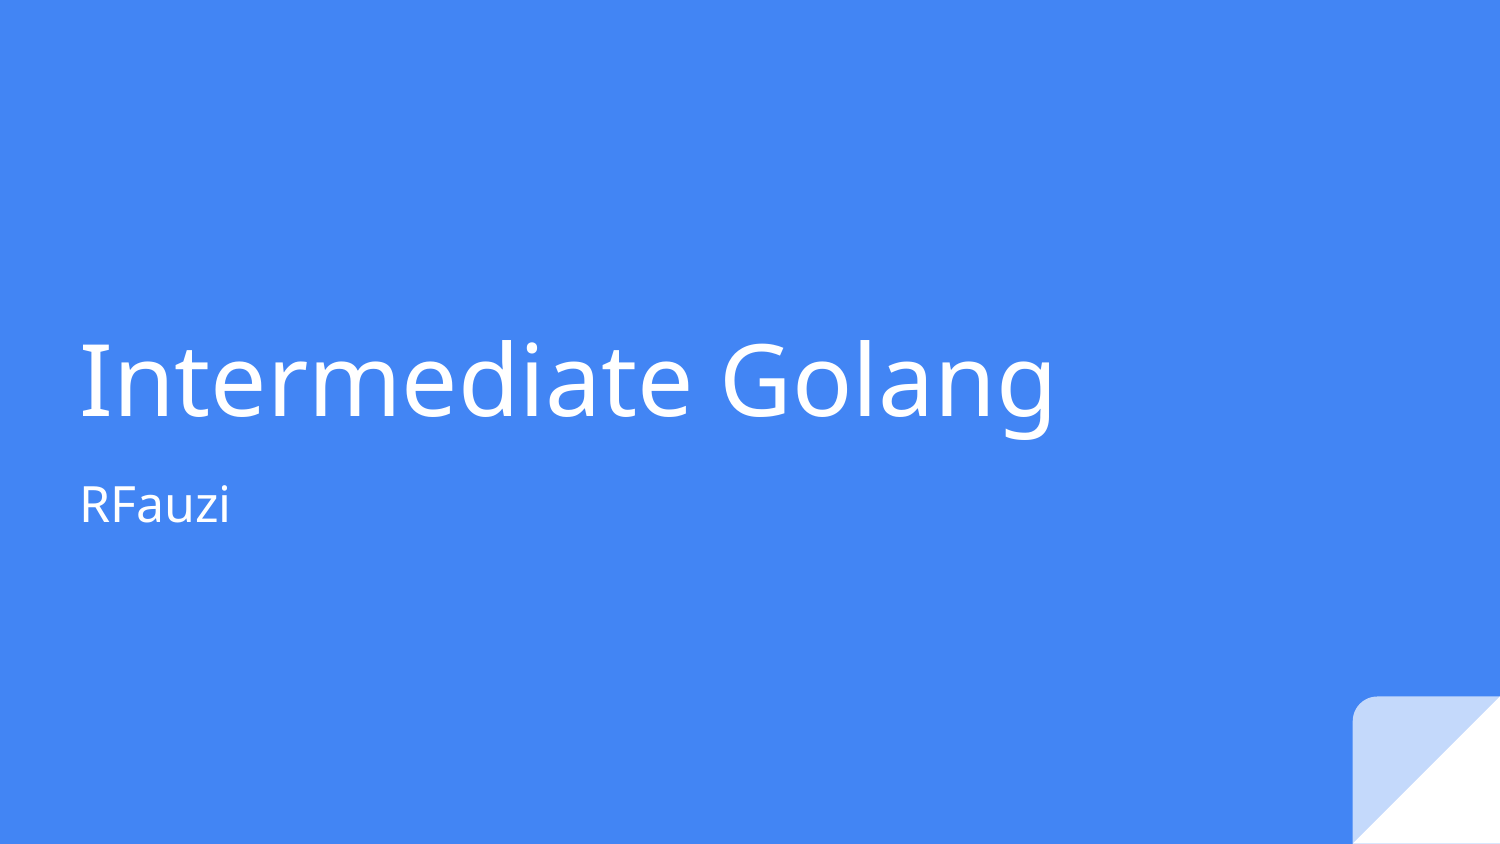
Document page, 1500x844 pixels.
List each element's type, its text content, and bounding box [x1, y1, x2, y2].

subtitle RFauzi [64, 457, 1413, 529]
title Intermediate Golang [64, 298, 1413, 452]
